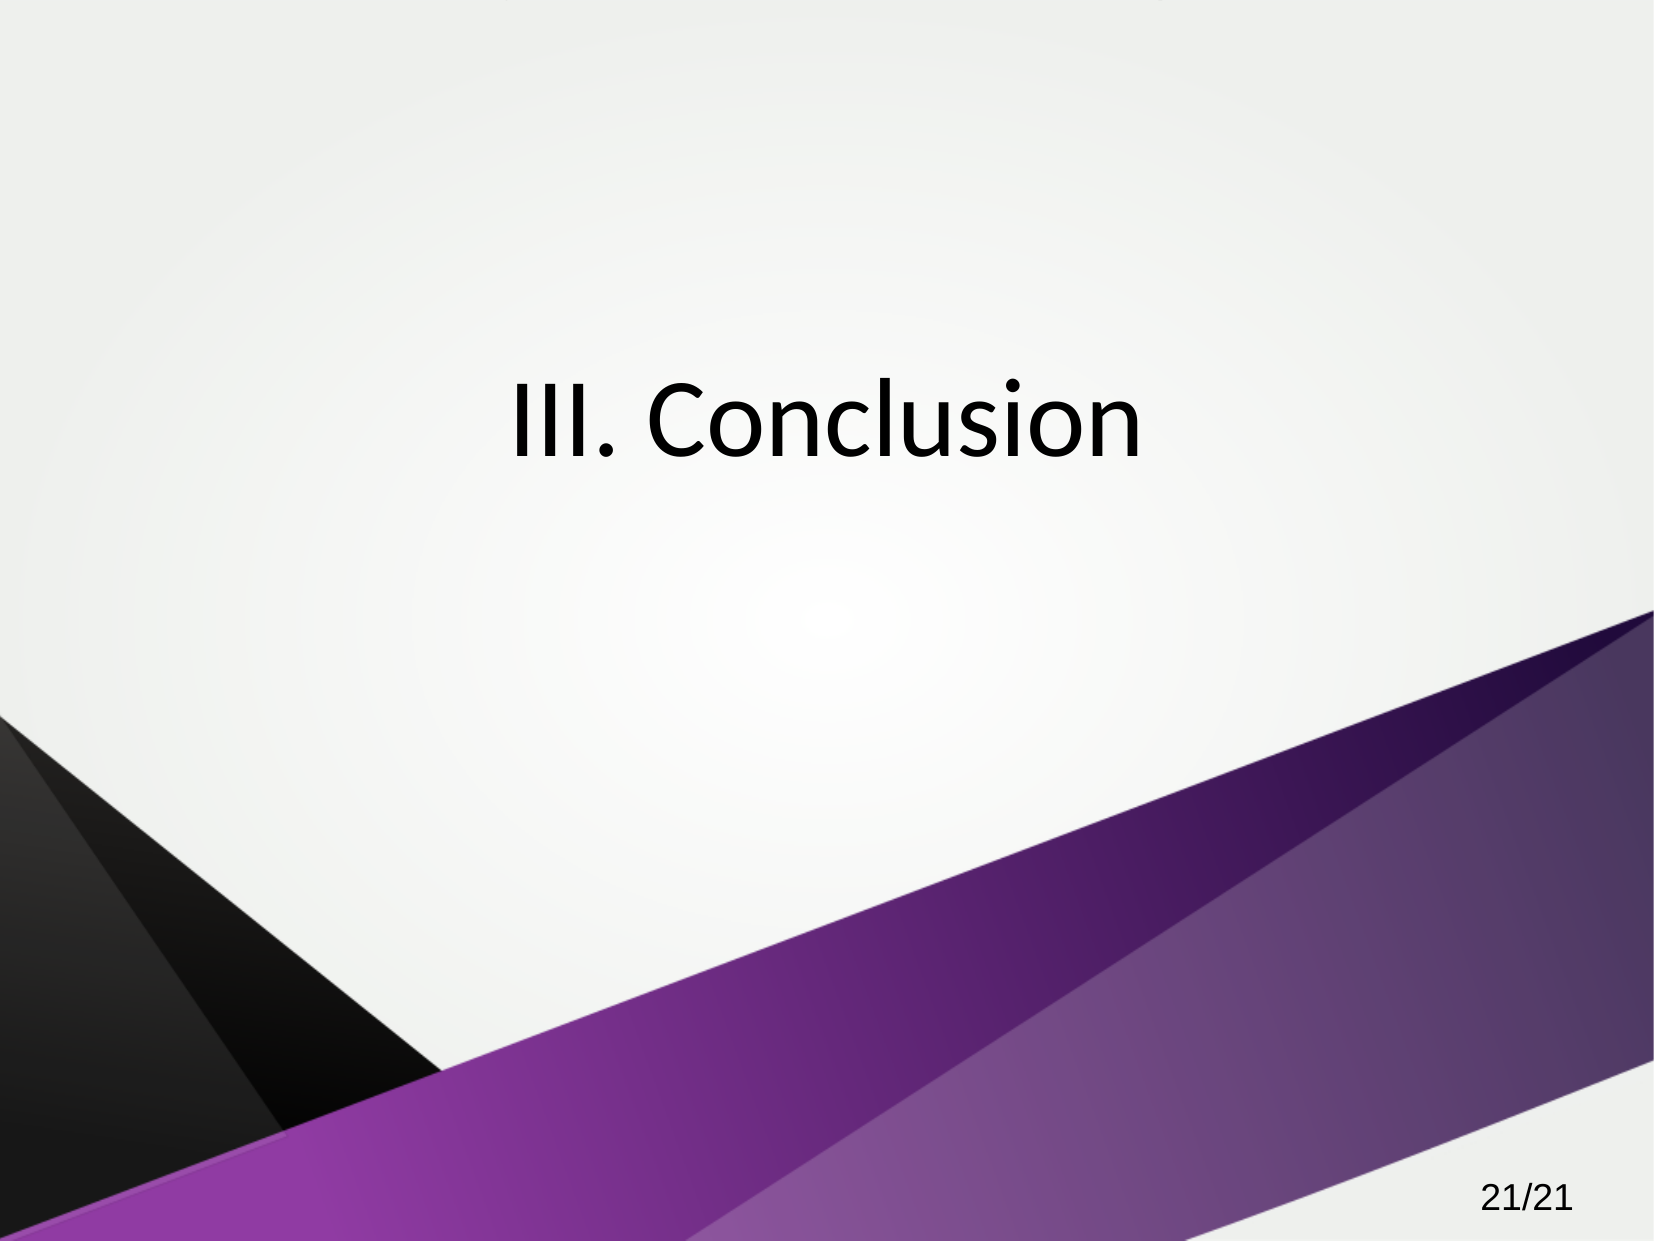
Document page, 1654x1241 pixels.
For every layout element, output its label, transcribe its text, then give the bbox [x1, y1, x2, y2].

title III. Conclusion [82, 324, 1571, 532]
text_box <numéro>/21 [1465, 1169, 1654, 1240]
picture [0, 0, 1654, 1241]
